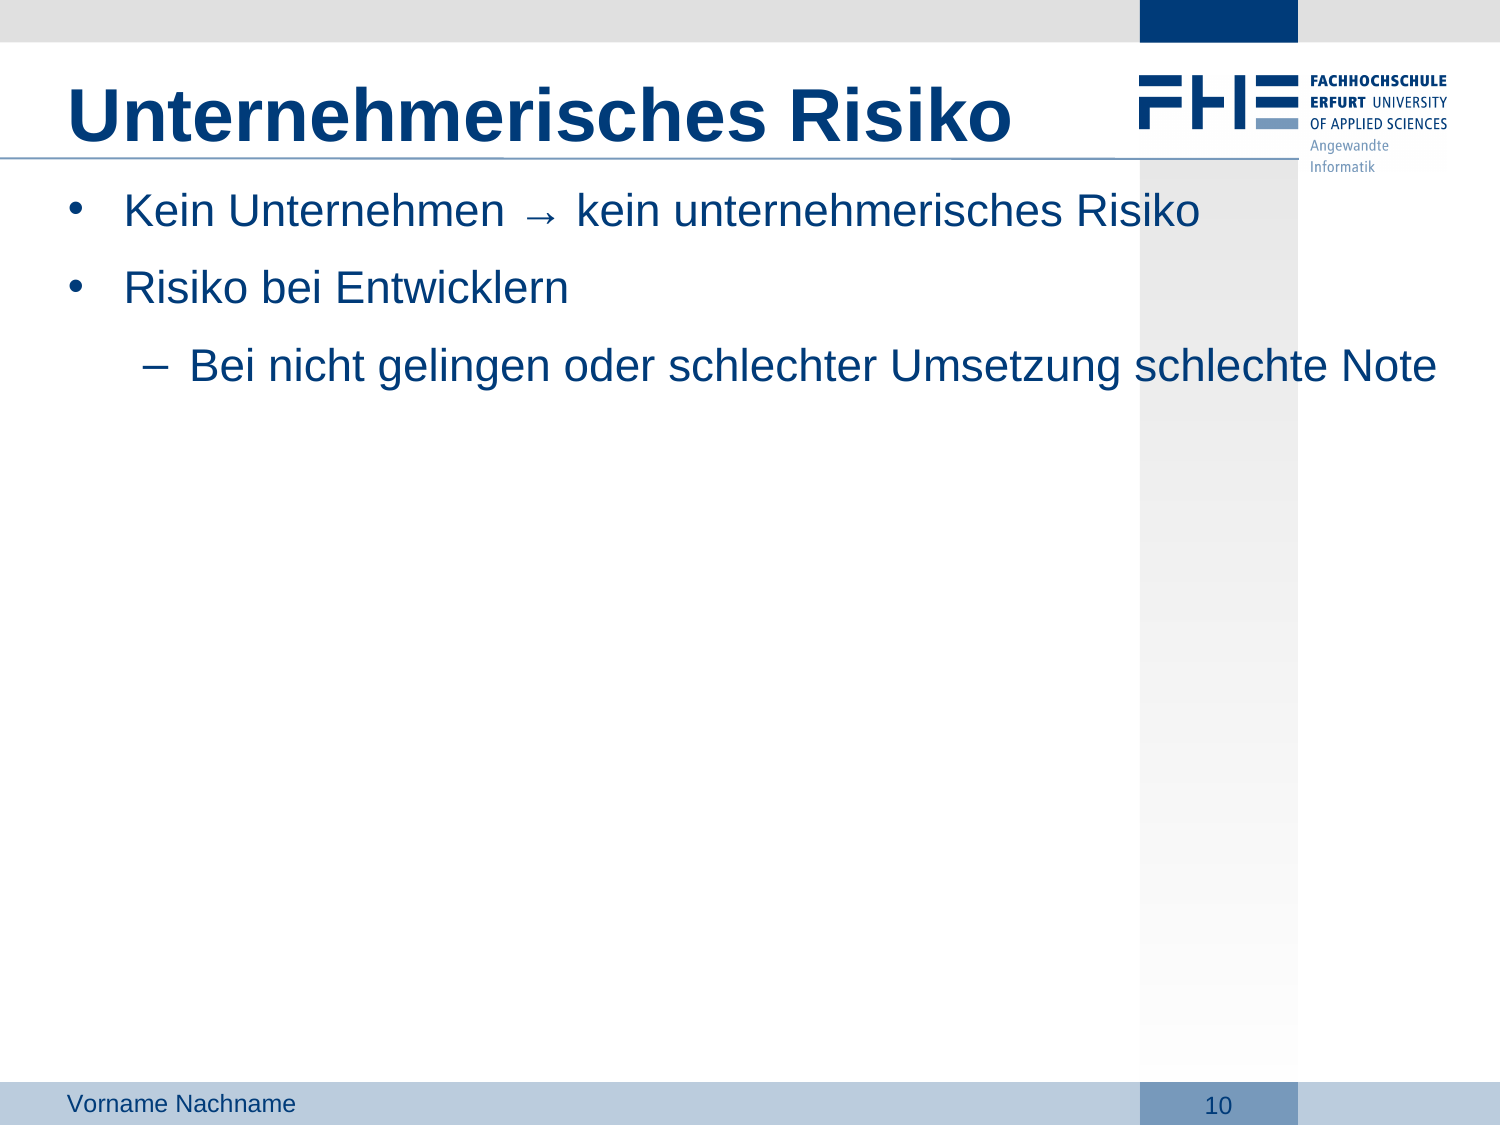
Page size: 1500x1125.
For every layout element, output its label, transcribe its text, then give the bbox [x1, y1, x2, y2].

picture [1139, 75, 1447, 172]
list Kein Unternehmen → kein unternehmerisches Risiko Risiko bei Entwicklern Bei nicht gelingen oder schlechter Umsetzung schlechte Note [53, 172, 1500, 1083]
title Unternehmerisches Risiko [53, 58, 1140, 142]
